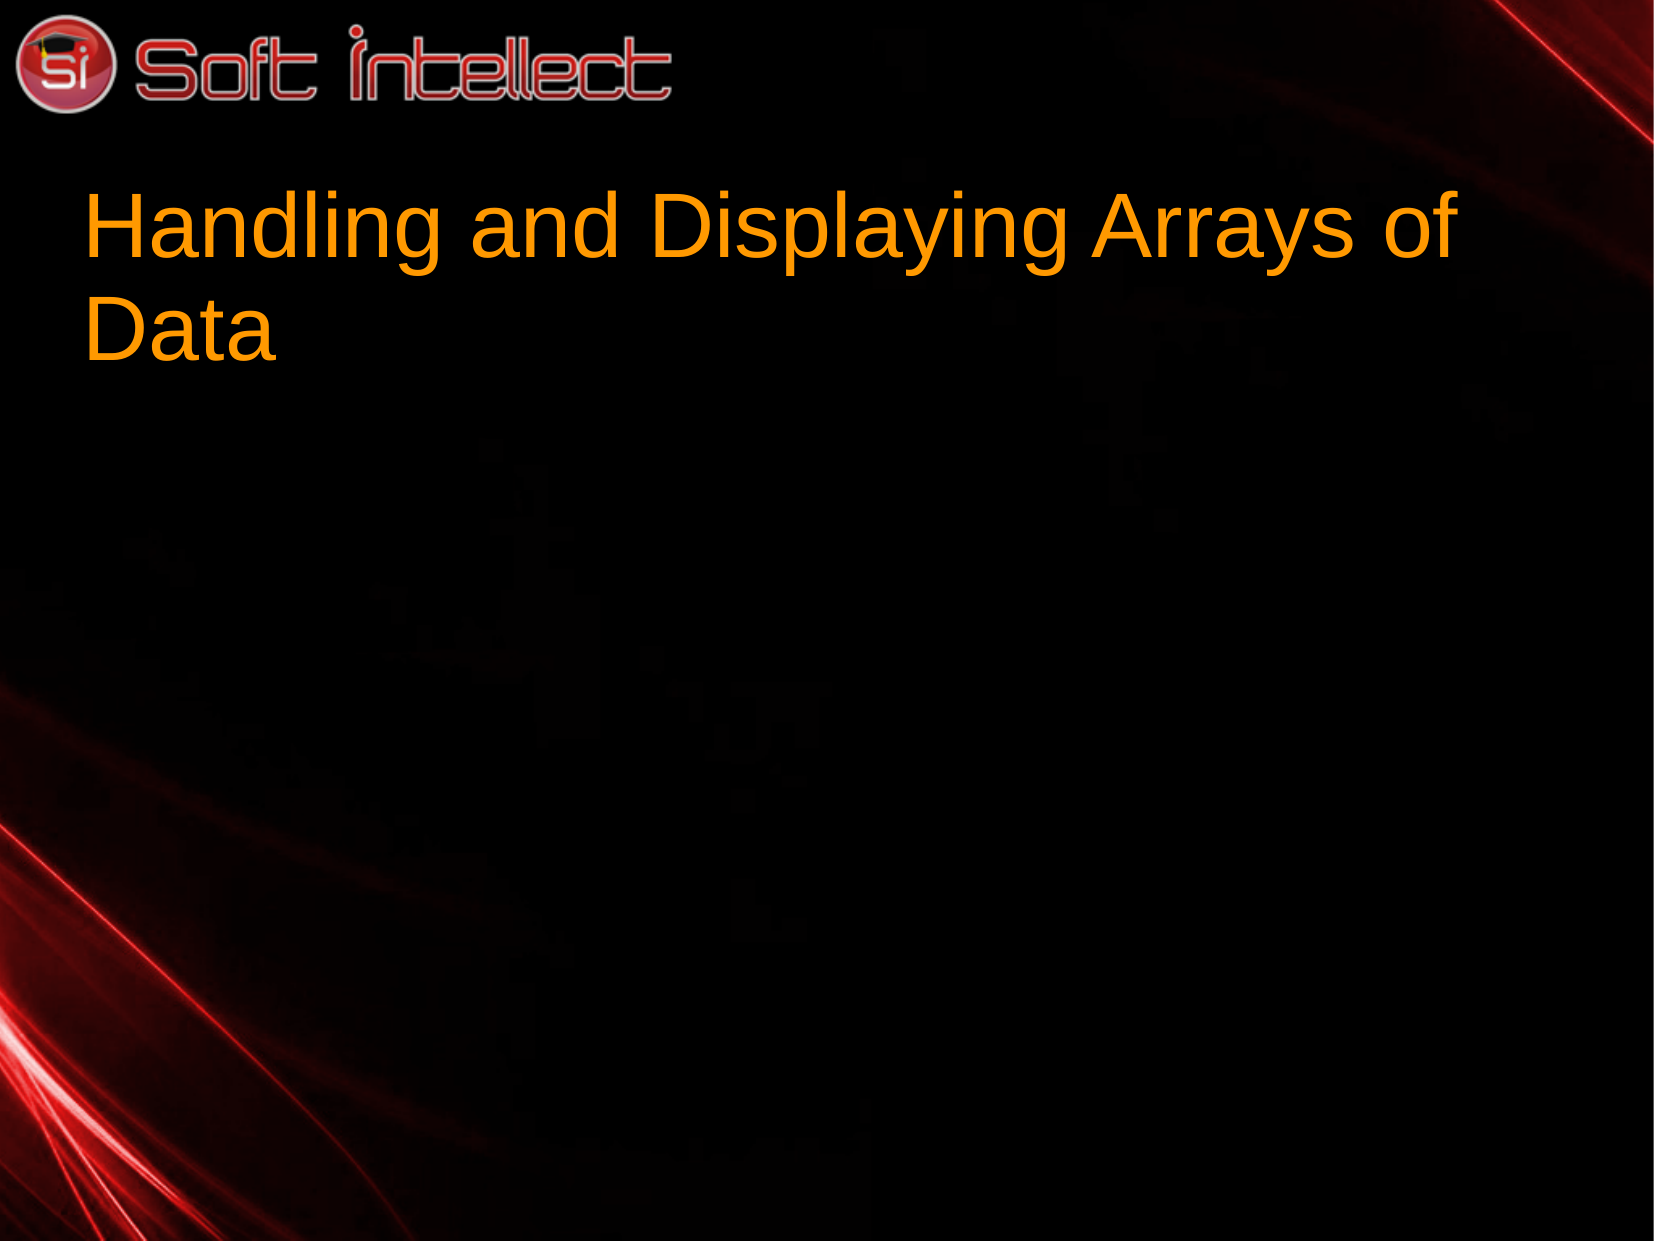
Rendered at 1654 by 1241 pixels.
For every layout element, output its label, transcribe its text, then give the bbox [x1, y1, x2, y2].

picture [0, 0, 1654, 1241]
title Handling and Displaying Arrays of Data [82, 173, 1571, 381]
